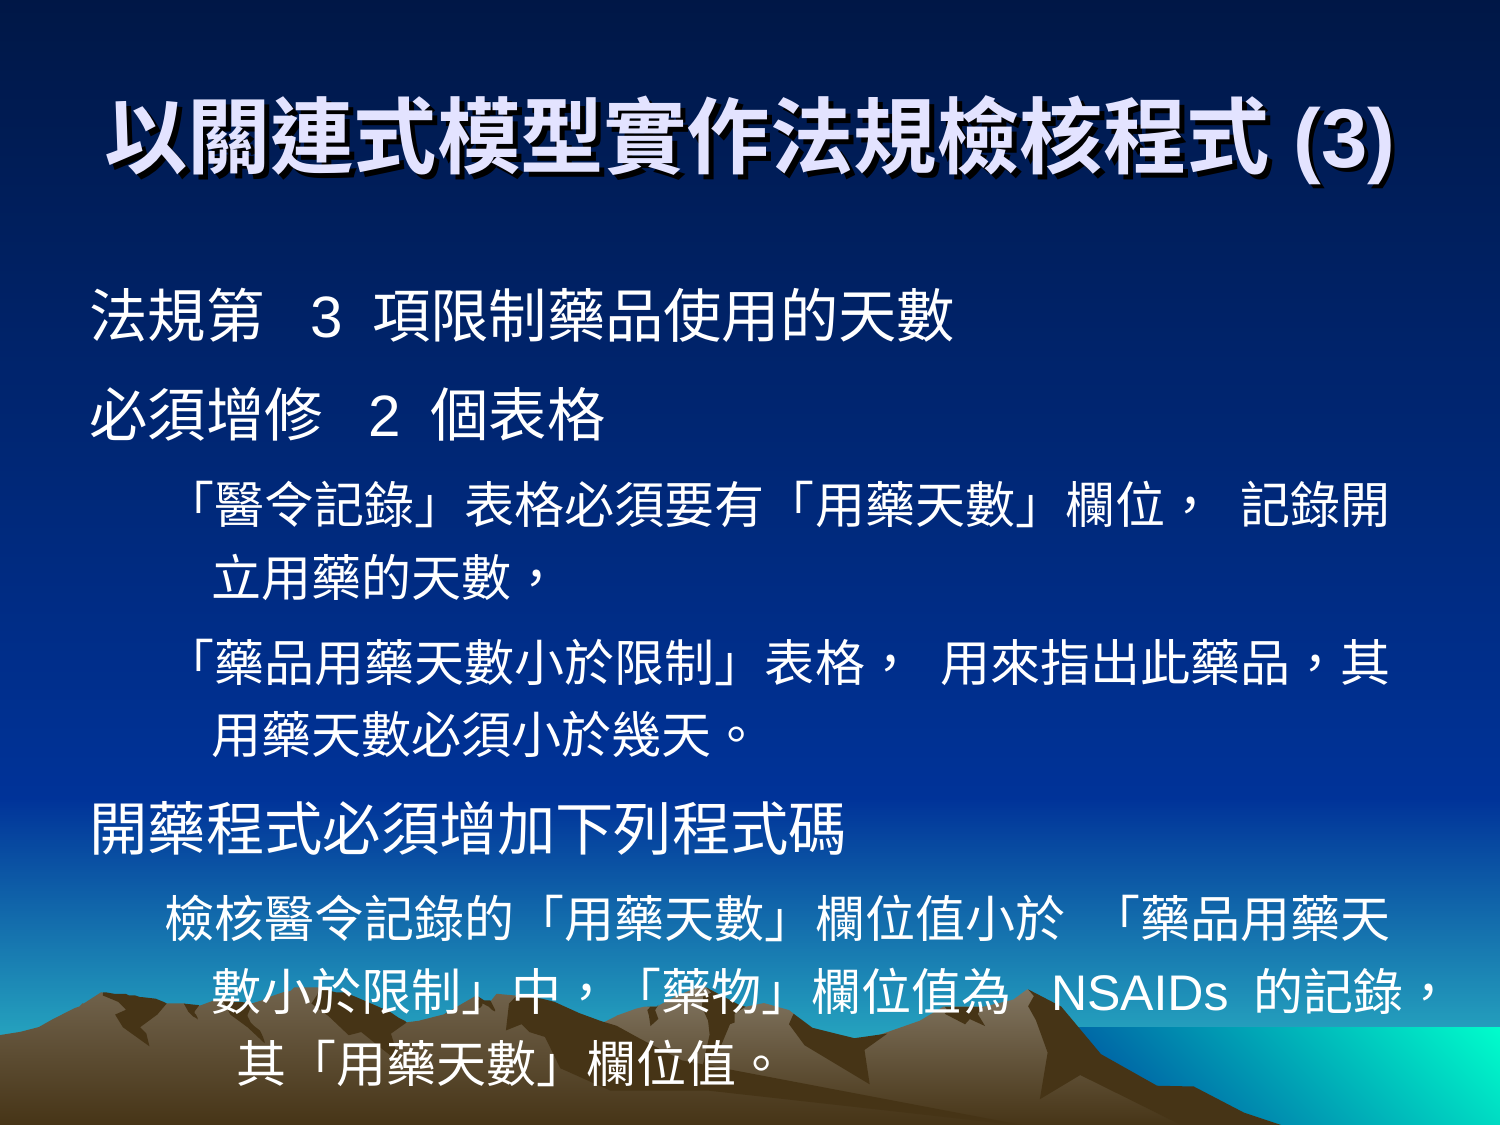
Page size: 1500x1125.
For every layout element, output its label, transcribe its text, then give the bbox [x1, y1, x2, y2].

title 以關連式模型實作法規檢核程式(3) [75, 37, 1426, 225]
list 法規第 3 項限制藥品使用的天數 必須增修 2 個表格 「醫令記錄」表格必須要有「用藥天數」欄位， 記錄開立用藥的天數， 「藥品用藥天數小於限制」表格， 用來指出此藥品，其用藥天數必須小於幾天。 開藥程式必須增加下列程式碼 檢核醫令記錄的「用藥天數」欄位值小於 「藥品用藥天數小於限制」中，「藥物」欄位值為 NSAIDs 的記錄， 其「用藥天數」欄位值。 [75, 262, 1426, 1001]
